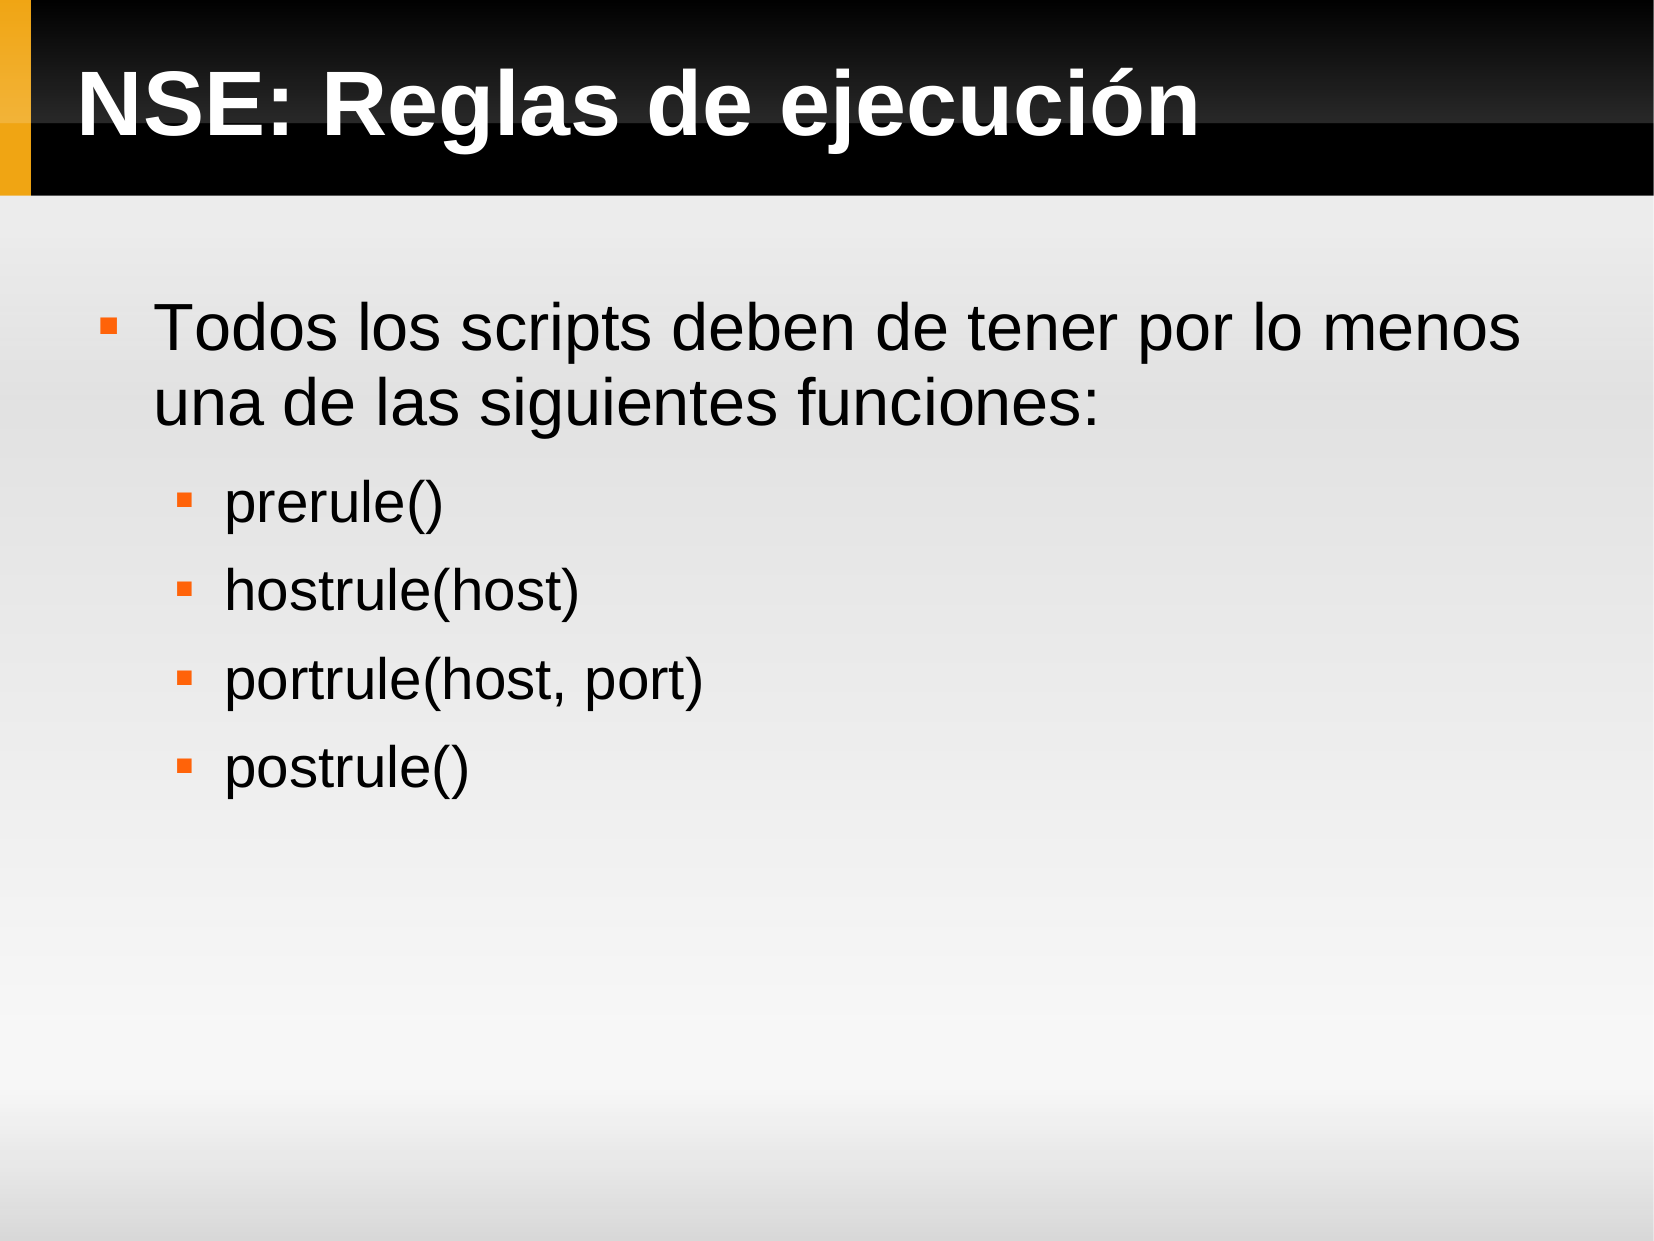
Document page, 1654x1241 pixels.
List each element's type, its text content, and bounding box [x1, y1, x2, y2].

picture [0, 0, 1654, 1241]
list Todos los scripts deben de tener por lo menos una de las siguientes funciones: prerule() hostrule(host) portrule(host, port) postrule() [82, 290, 1571, 1109]
title NSE: Reglas de ejecución [76, 0, 1565, 208]
